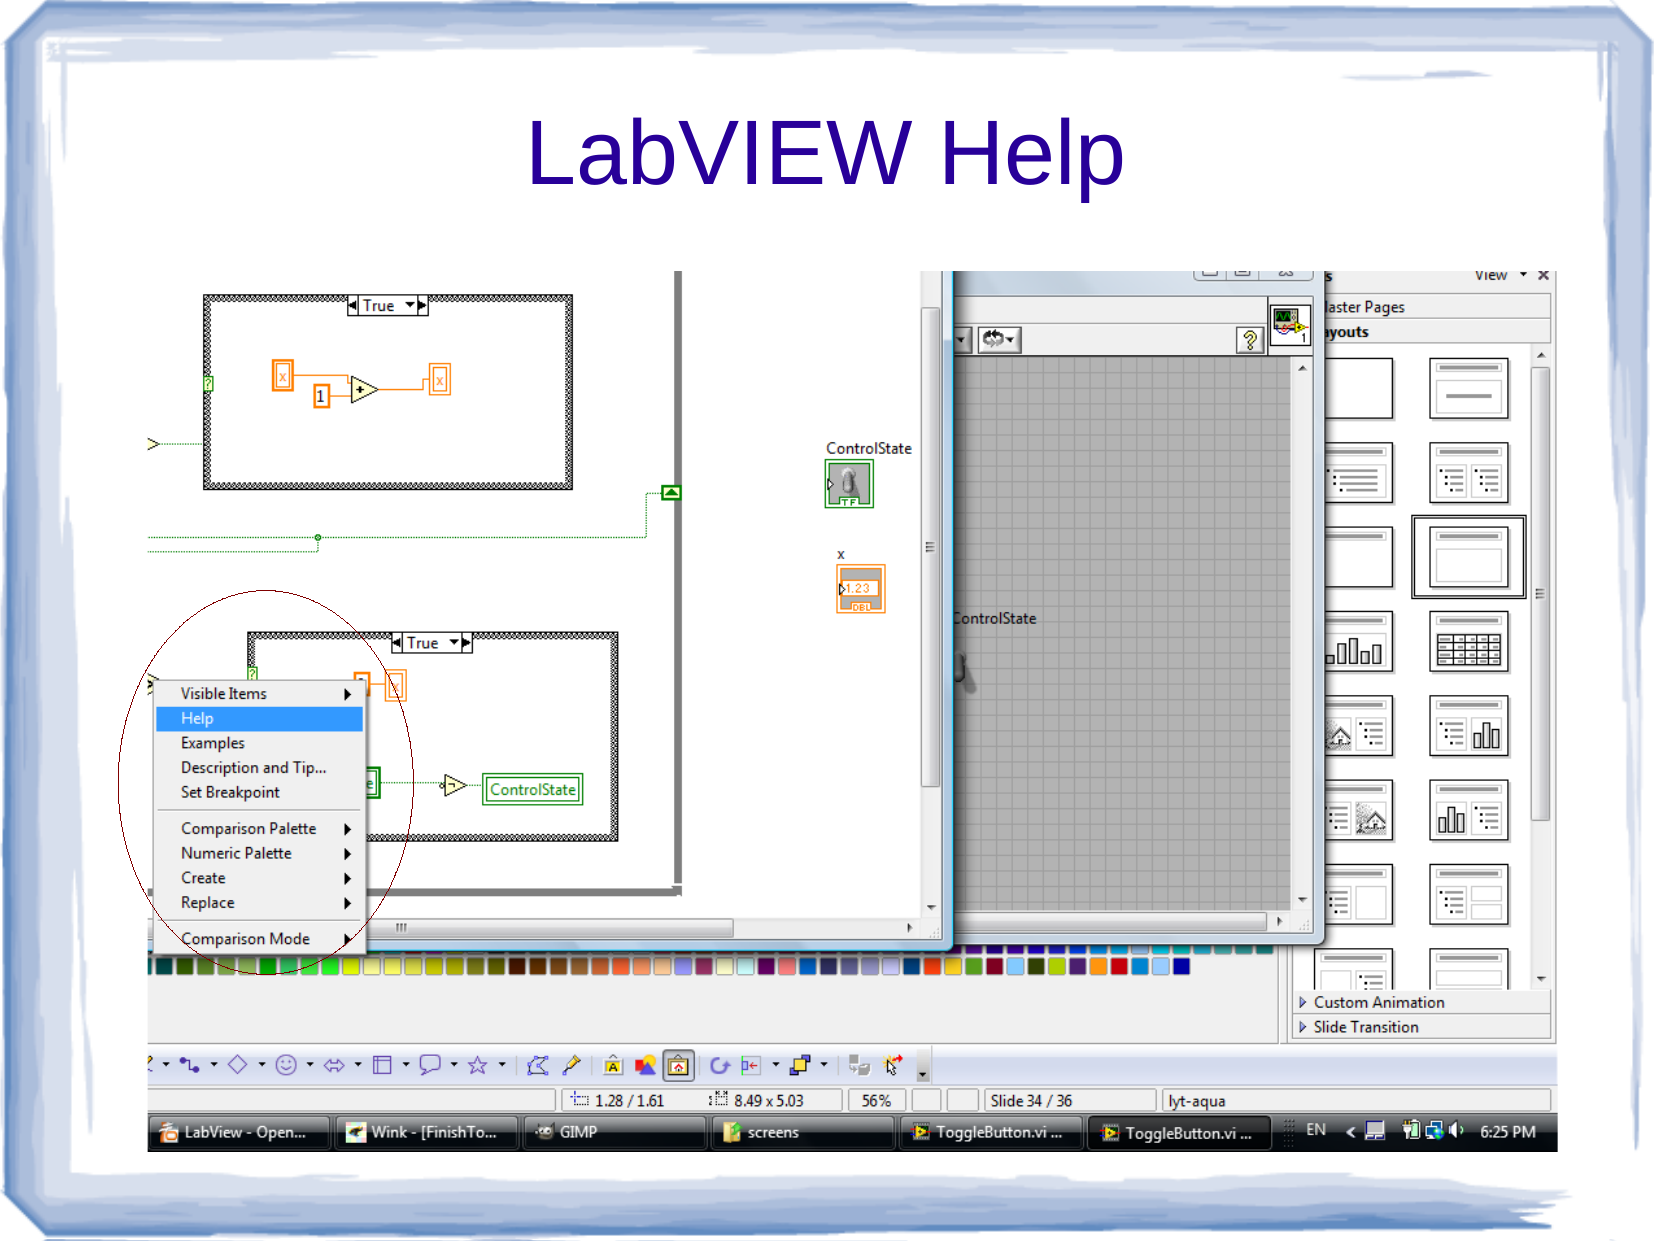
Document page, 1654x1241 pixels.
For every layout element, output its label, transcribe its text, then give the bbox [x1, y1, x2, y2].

text_box [118, 590, 414, 975]
title LabVIEW Help [82, 56, 1571, 250]
picture [0, 0, 1654, 1241]
